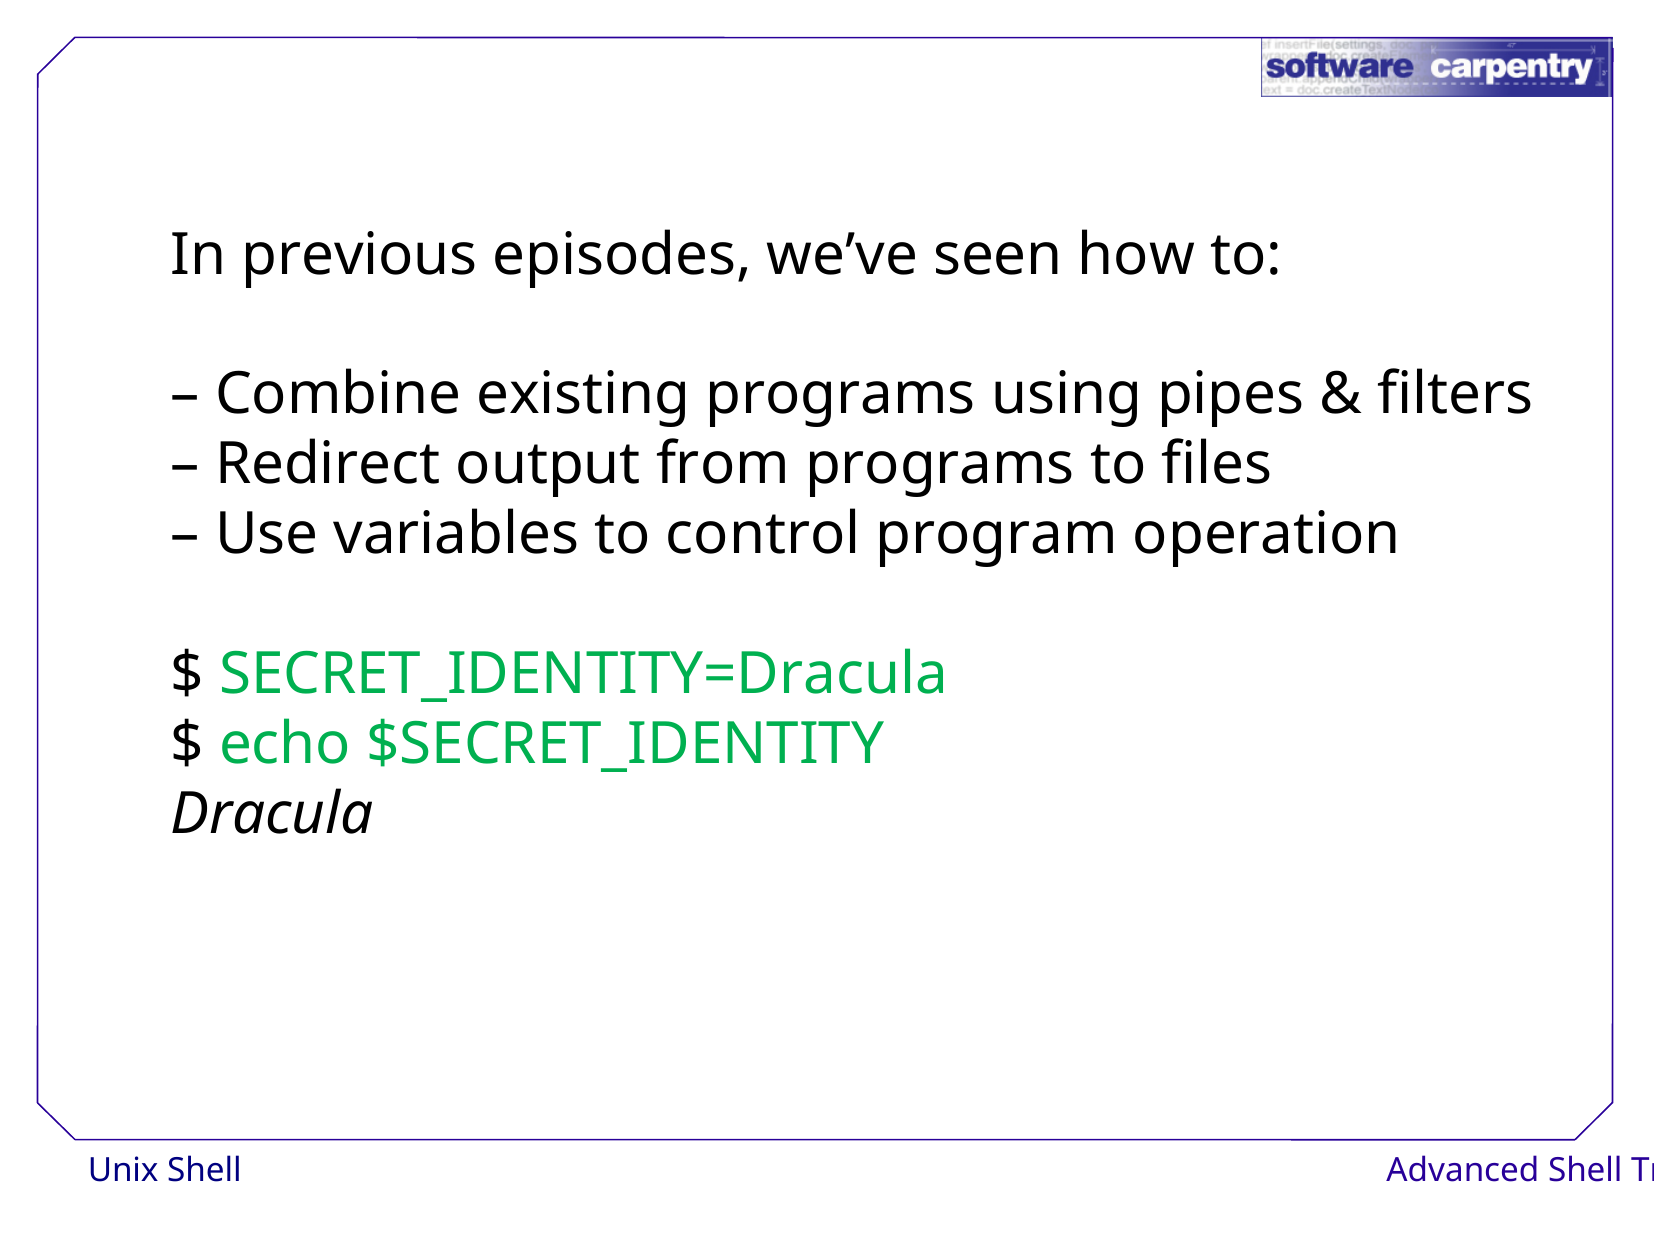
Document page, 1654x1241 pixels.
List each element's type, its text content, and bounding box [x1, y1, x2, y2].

text_box In previous episodes, we’ve seen how to: – Combine existing programs using pipes & filters – Redirect output from programs to files – Use variables to control program operation $ SECRET_IDENTITY=Dracula $ echo $SECRET_IDENTITY Dracula [155, 208, 1574, 854]
picture [1261, 39, 1613, 97]
